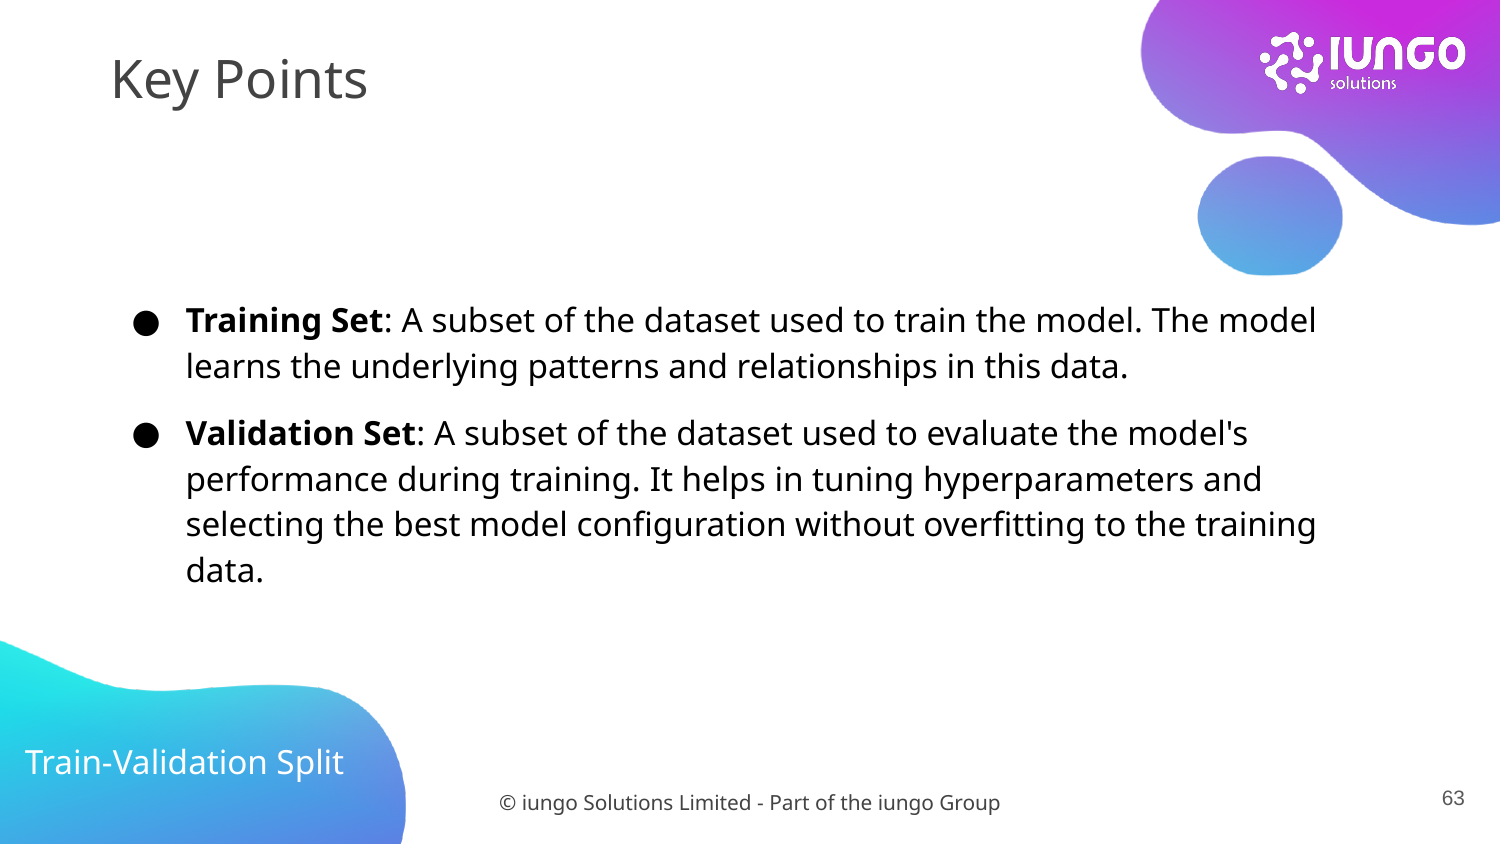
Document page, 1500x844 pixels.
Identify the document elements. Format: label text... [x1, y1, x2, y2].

slide_number <number> [1389, 764, 1480, 830]
picture [0, 0, 1500, 844]
subtitle Train-Validation Split [9, 719, 411, 844]
list Training Set: A subset of the dataset used to train the model. The model learns the underlying patterns and relationships in this data. Validation Set: A subset of the dataset used to evaluate the model's performance during training. It helps in tuning hyperparameters and selecting the best model configuration without overfitting to the training data. [95, 278, 1390, 606]
title Key Points [95, 30, 924, 125]
